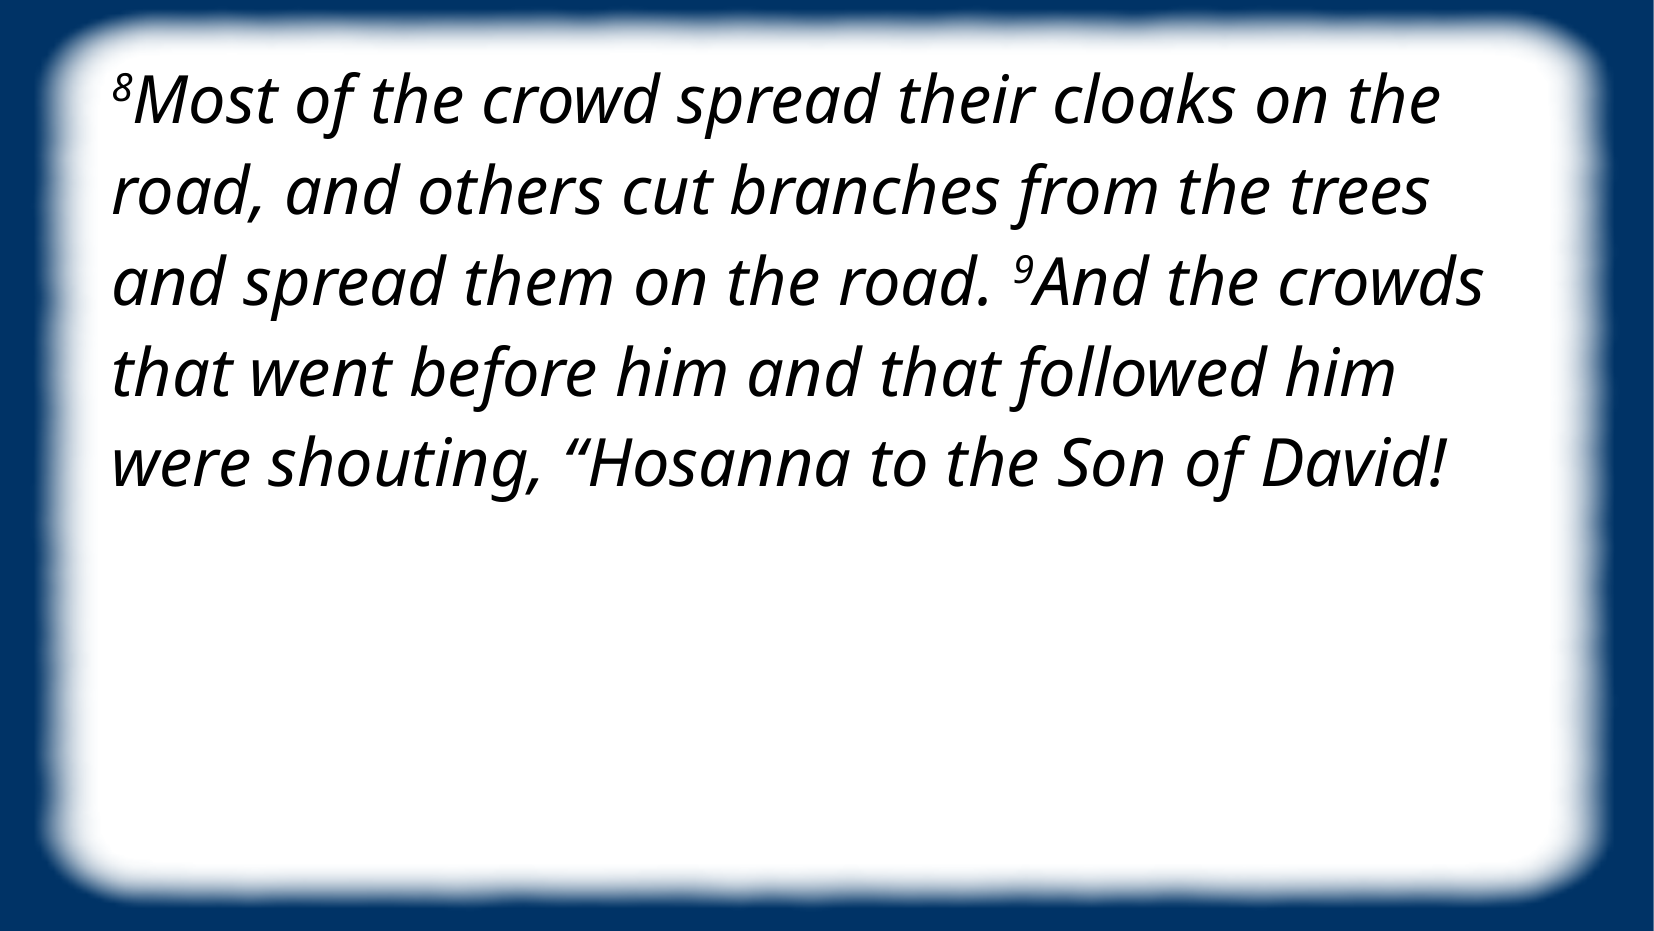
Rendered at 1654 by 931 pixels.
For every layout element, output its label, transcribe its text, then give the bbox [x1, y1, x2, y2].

text_box 8Most of the crowd spread their cloaks on the road, and others cut branches from the trees and spread them on the road. 9And the crowds that went before him and that followed him were shouting, “Hosanna to the Son of David! [96, 45, 1552, 504]
picture [0, 0, 1654, 931]
